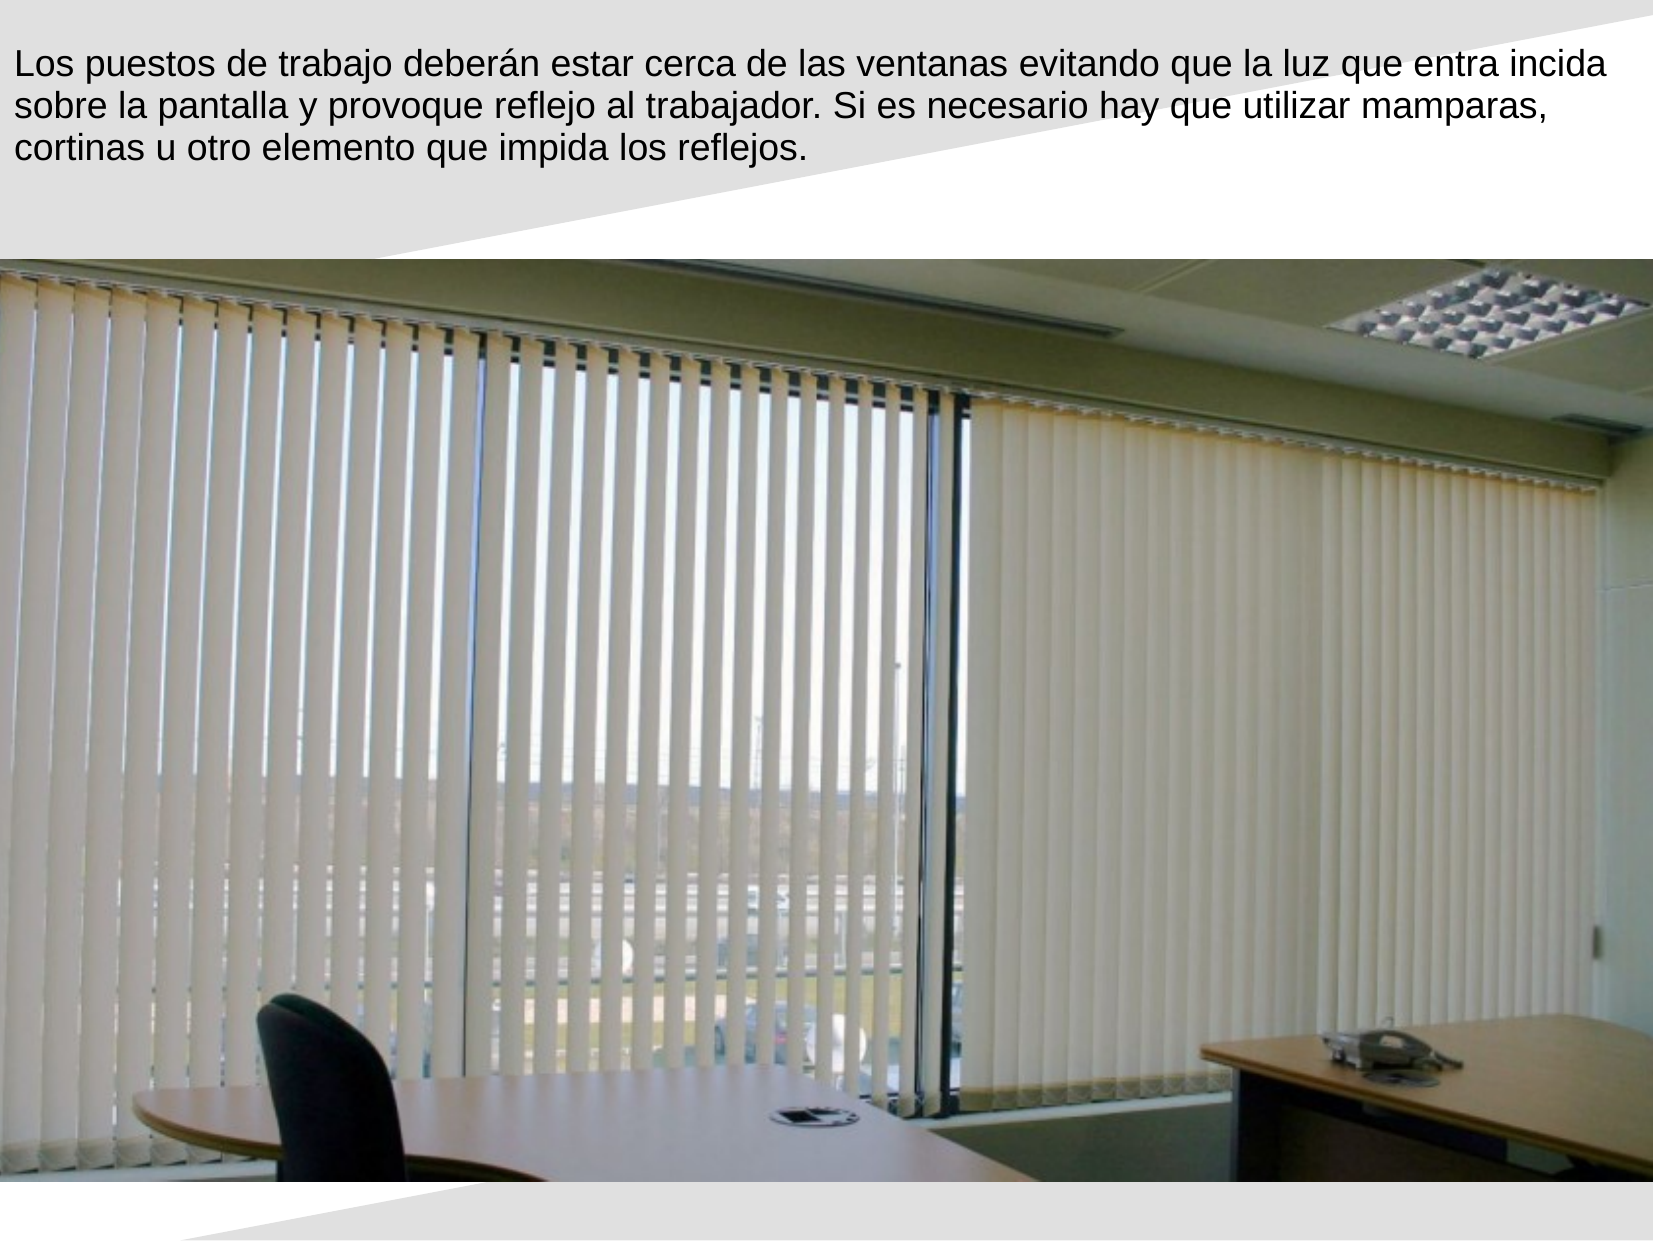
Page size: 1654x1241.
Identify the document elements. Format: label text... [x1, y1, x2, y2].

picture [0, 259, 1653, 1182]
text_box Los puestos de trabajo deberán estar cerca de las ventanas evitando que la luz que entra incida sobre la pantalla y provoque reflejo al trabajador. Si es necesario hay que utilizar mamparas, cortinas u otro elemento que impida los reflejos. [0, 35, 1642, 259]
